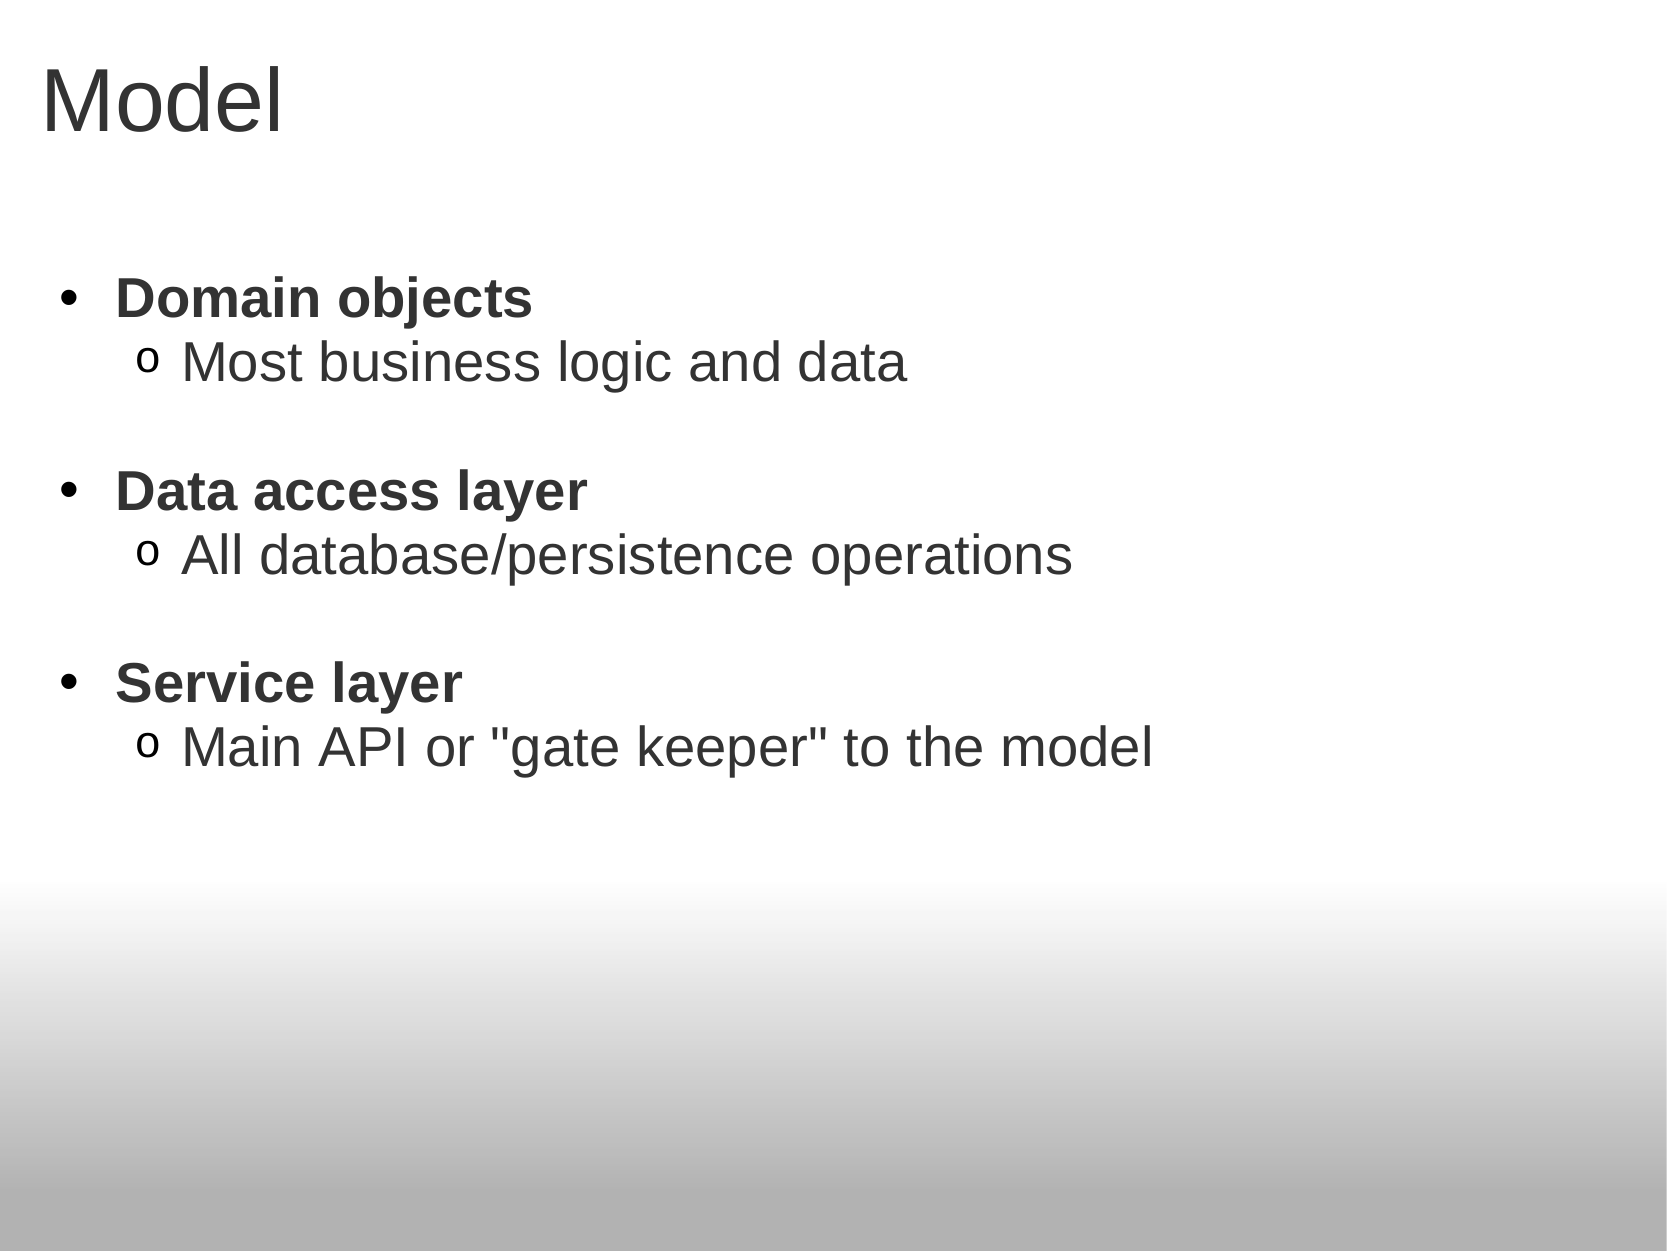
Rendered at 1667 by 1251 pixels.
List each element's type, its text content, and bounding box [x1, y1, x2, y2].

title Model [40, 50, 1627, 201]
picture [0, 0, 1667, 1251]
list Domain objects Most business logic and data Data access layer All database/persistence operations Service layer Main API or "gate keeper" to the model [40, 266, 1626, 1166]
